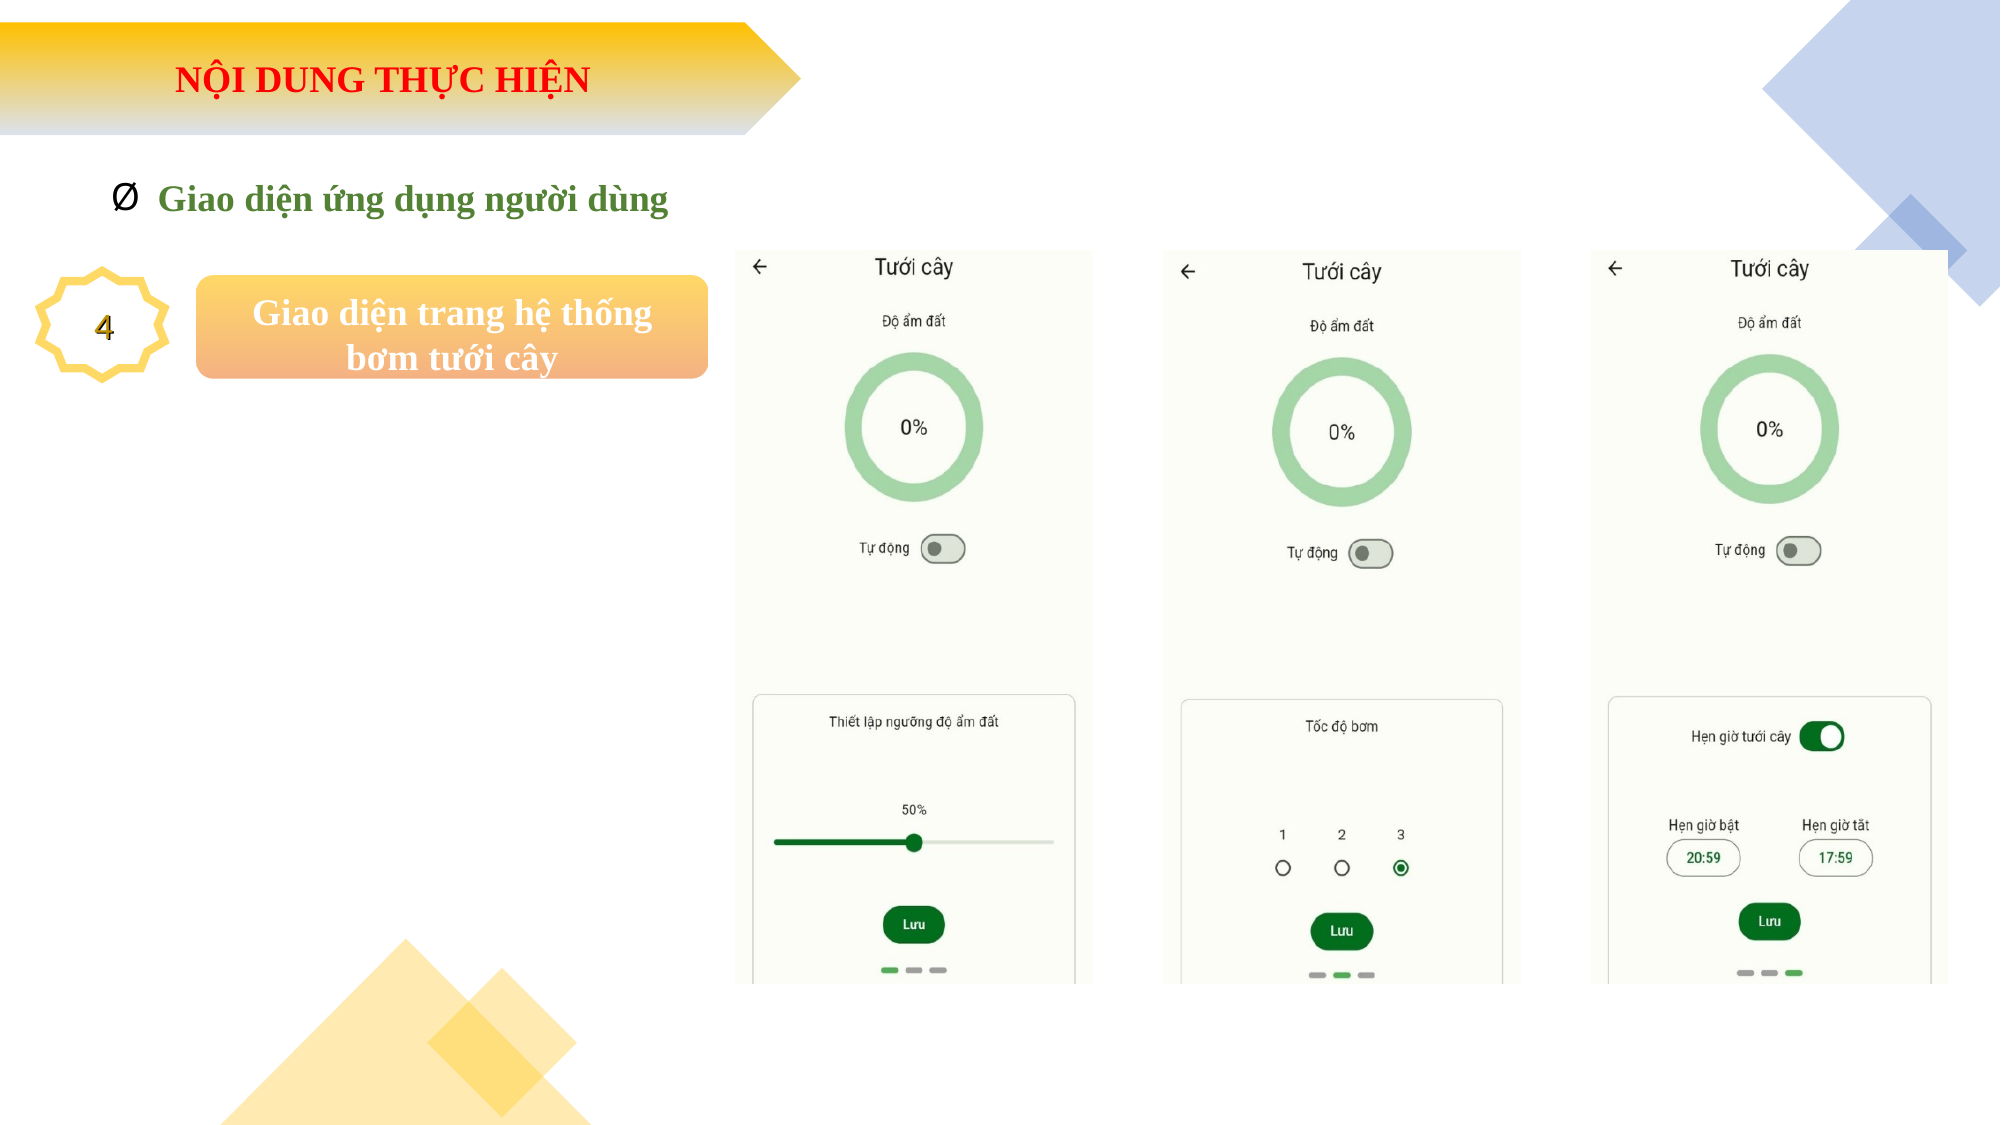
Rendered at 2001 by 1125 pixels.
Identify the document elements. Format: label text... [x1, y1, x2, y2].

text_box Giao diện ứng dụng người dùng [95, 166, 690, 227]
text_box 4 [79, 294, 140, 355]
text_box [220, 938, 592, 1125]
text_box NỘI DUNG THỰC HIỆN [30, 47, 736, 109]
picture [735, 250, 1948, 984]
text_box [0, 22, 802, 136]
text_box Giao diện trang hệ thống bơm tưới cây [196, 275, 709, 379]
text_box [1761, 0, 2000, 307]
